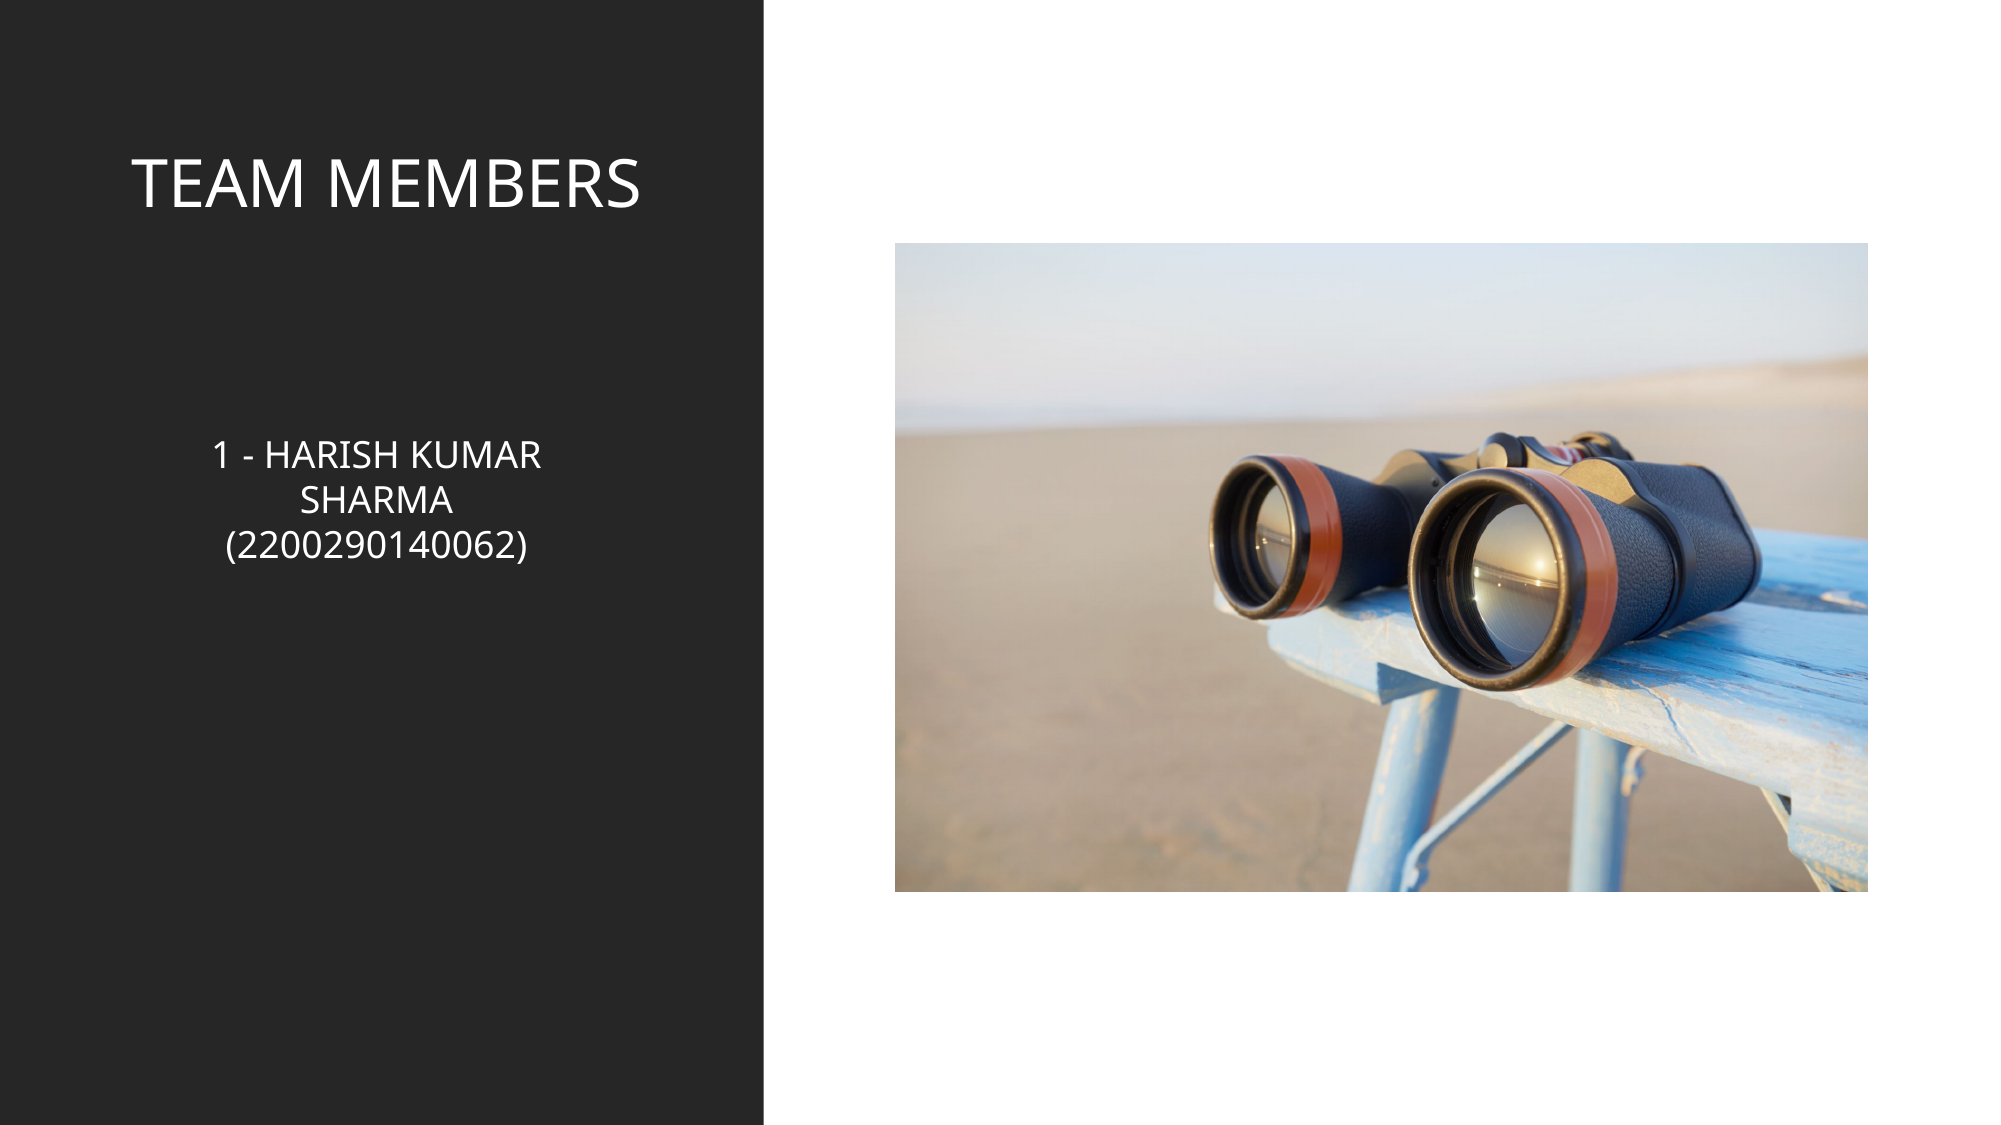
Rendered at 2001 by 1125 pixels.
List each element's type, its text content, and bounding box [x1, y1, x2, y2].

text_box TEAM MEMBERS [116, 133, 726, 230]
text_box 1 - HARISH KUMAR SHARMA (2200290140062) [116, 423, 637, 530]
picture [895, 243, 1868, 892]
